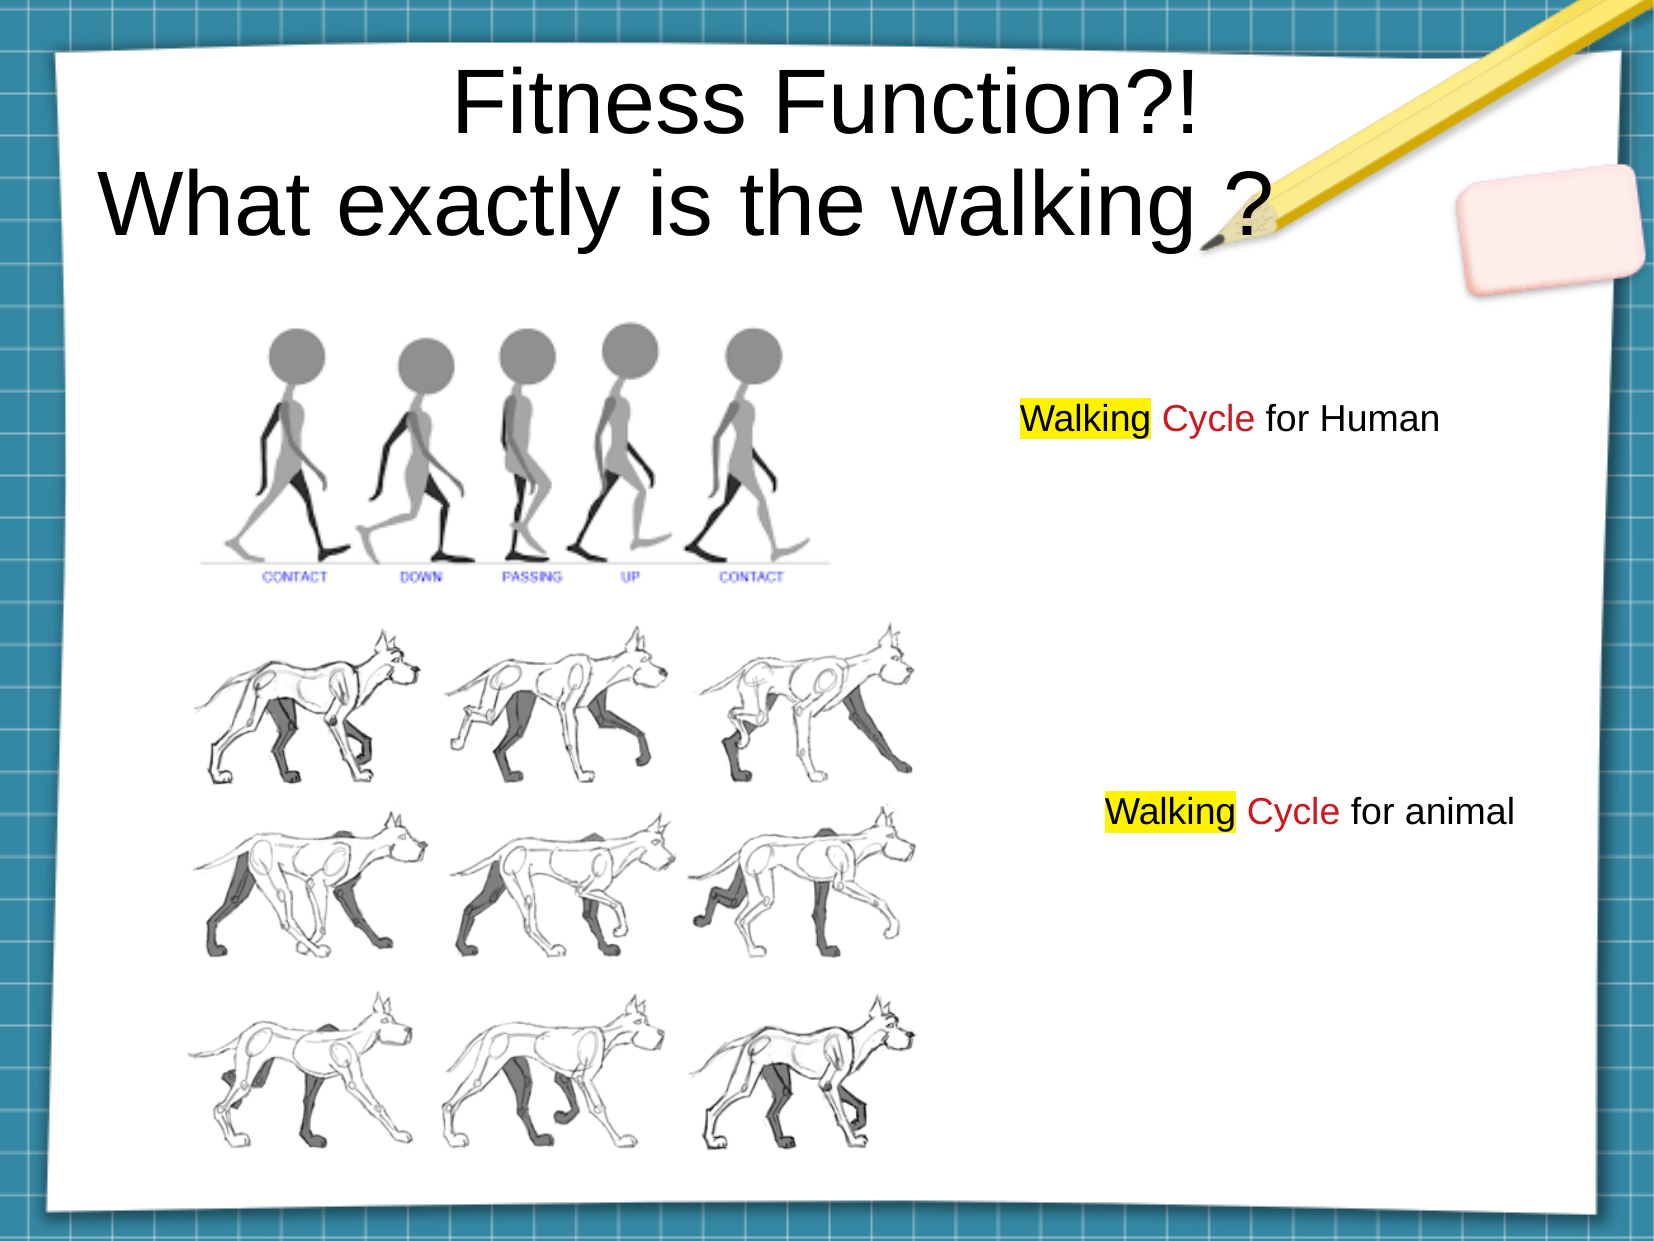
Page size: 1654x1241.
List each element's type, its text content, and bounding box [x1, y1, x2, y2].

title Fitness Function?! What exactly is the walking ? [82, 49, 1571, 257]
text_box Walking Cycle for Human [1005, 390, 1456, 447]
picture [0, 0, 1654, 1241]
text_box Walking Cycle for animal [1090, 783, 1531, 841]
